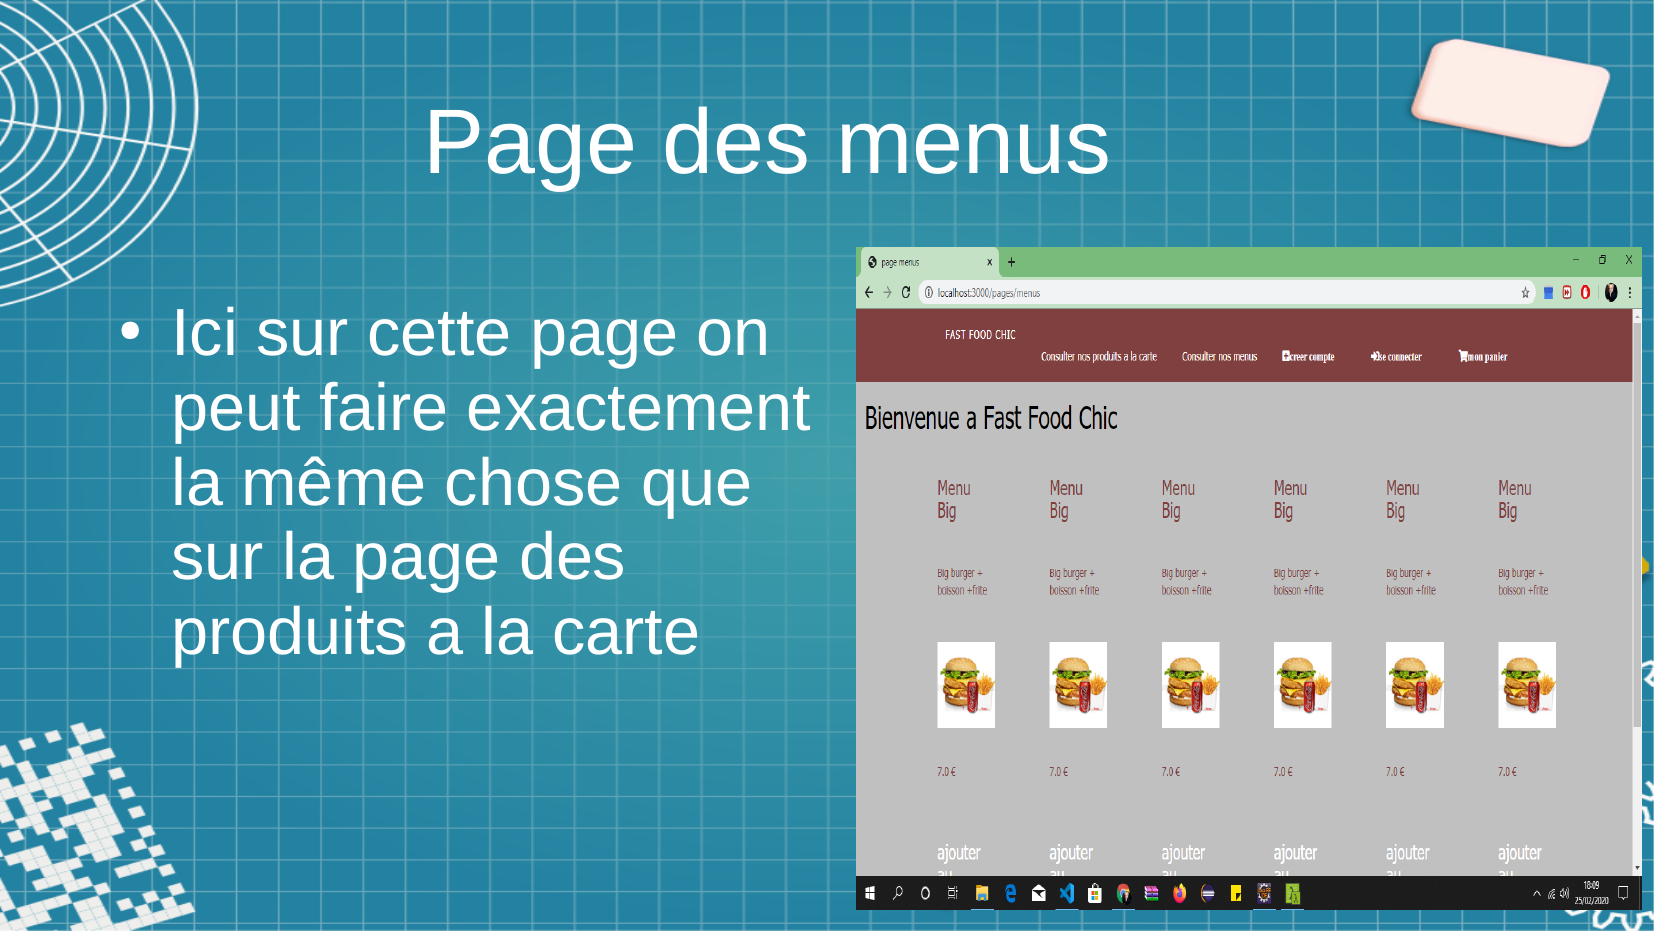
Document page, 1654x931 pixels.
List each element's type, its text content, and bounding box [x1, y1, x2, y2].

title Page des menus [23, 35, 1512, 249]
picture [0, 0, 1654, 931]
list Ici sur cette page on peut faire exactement la même chose que sur la page des produits a la carte [100, 295, 827, 835]
